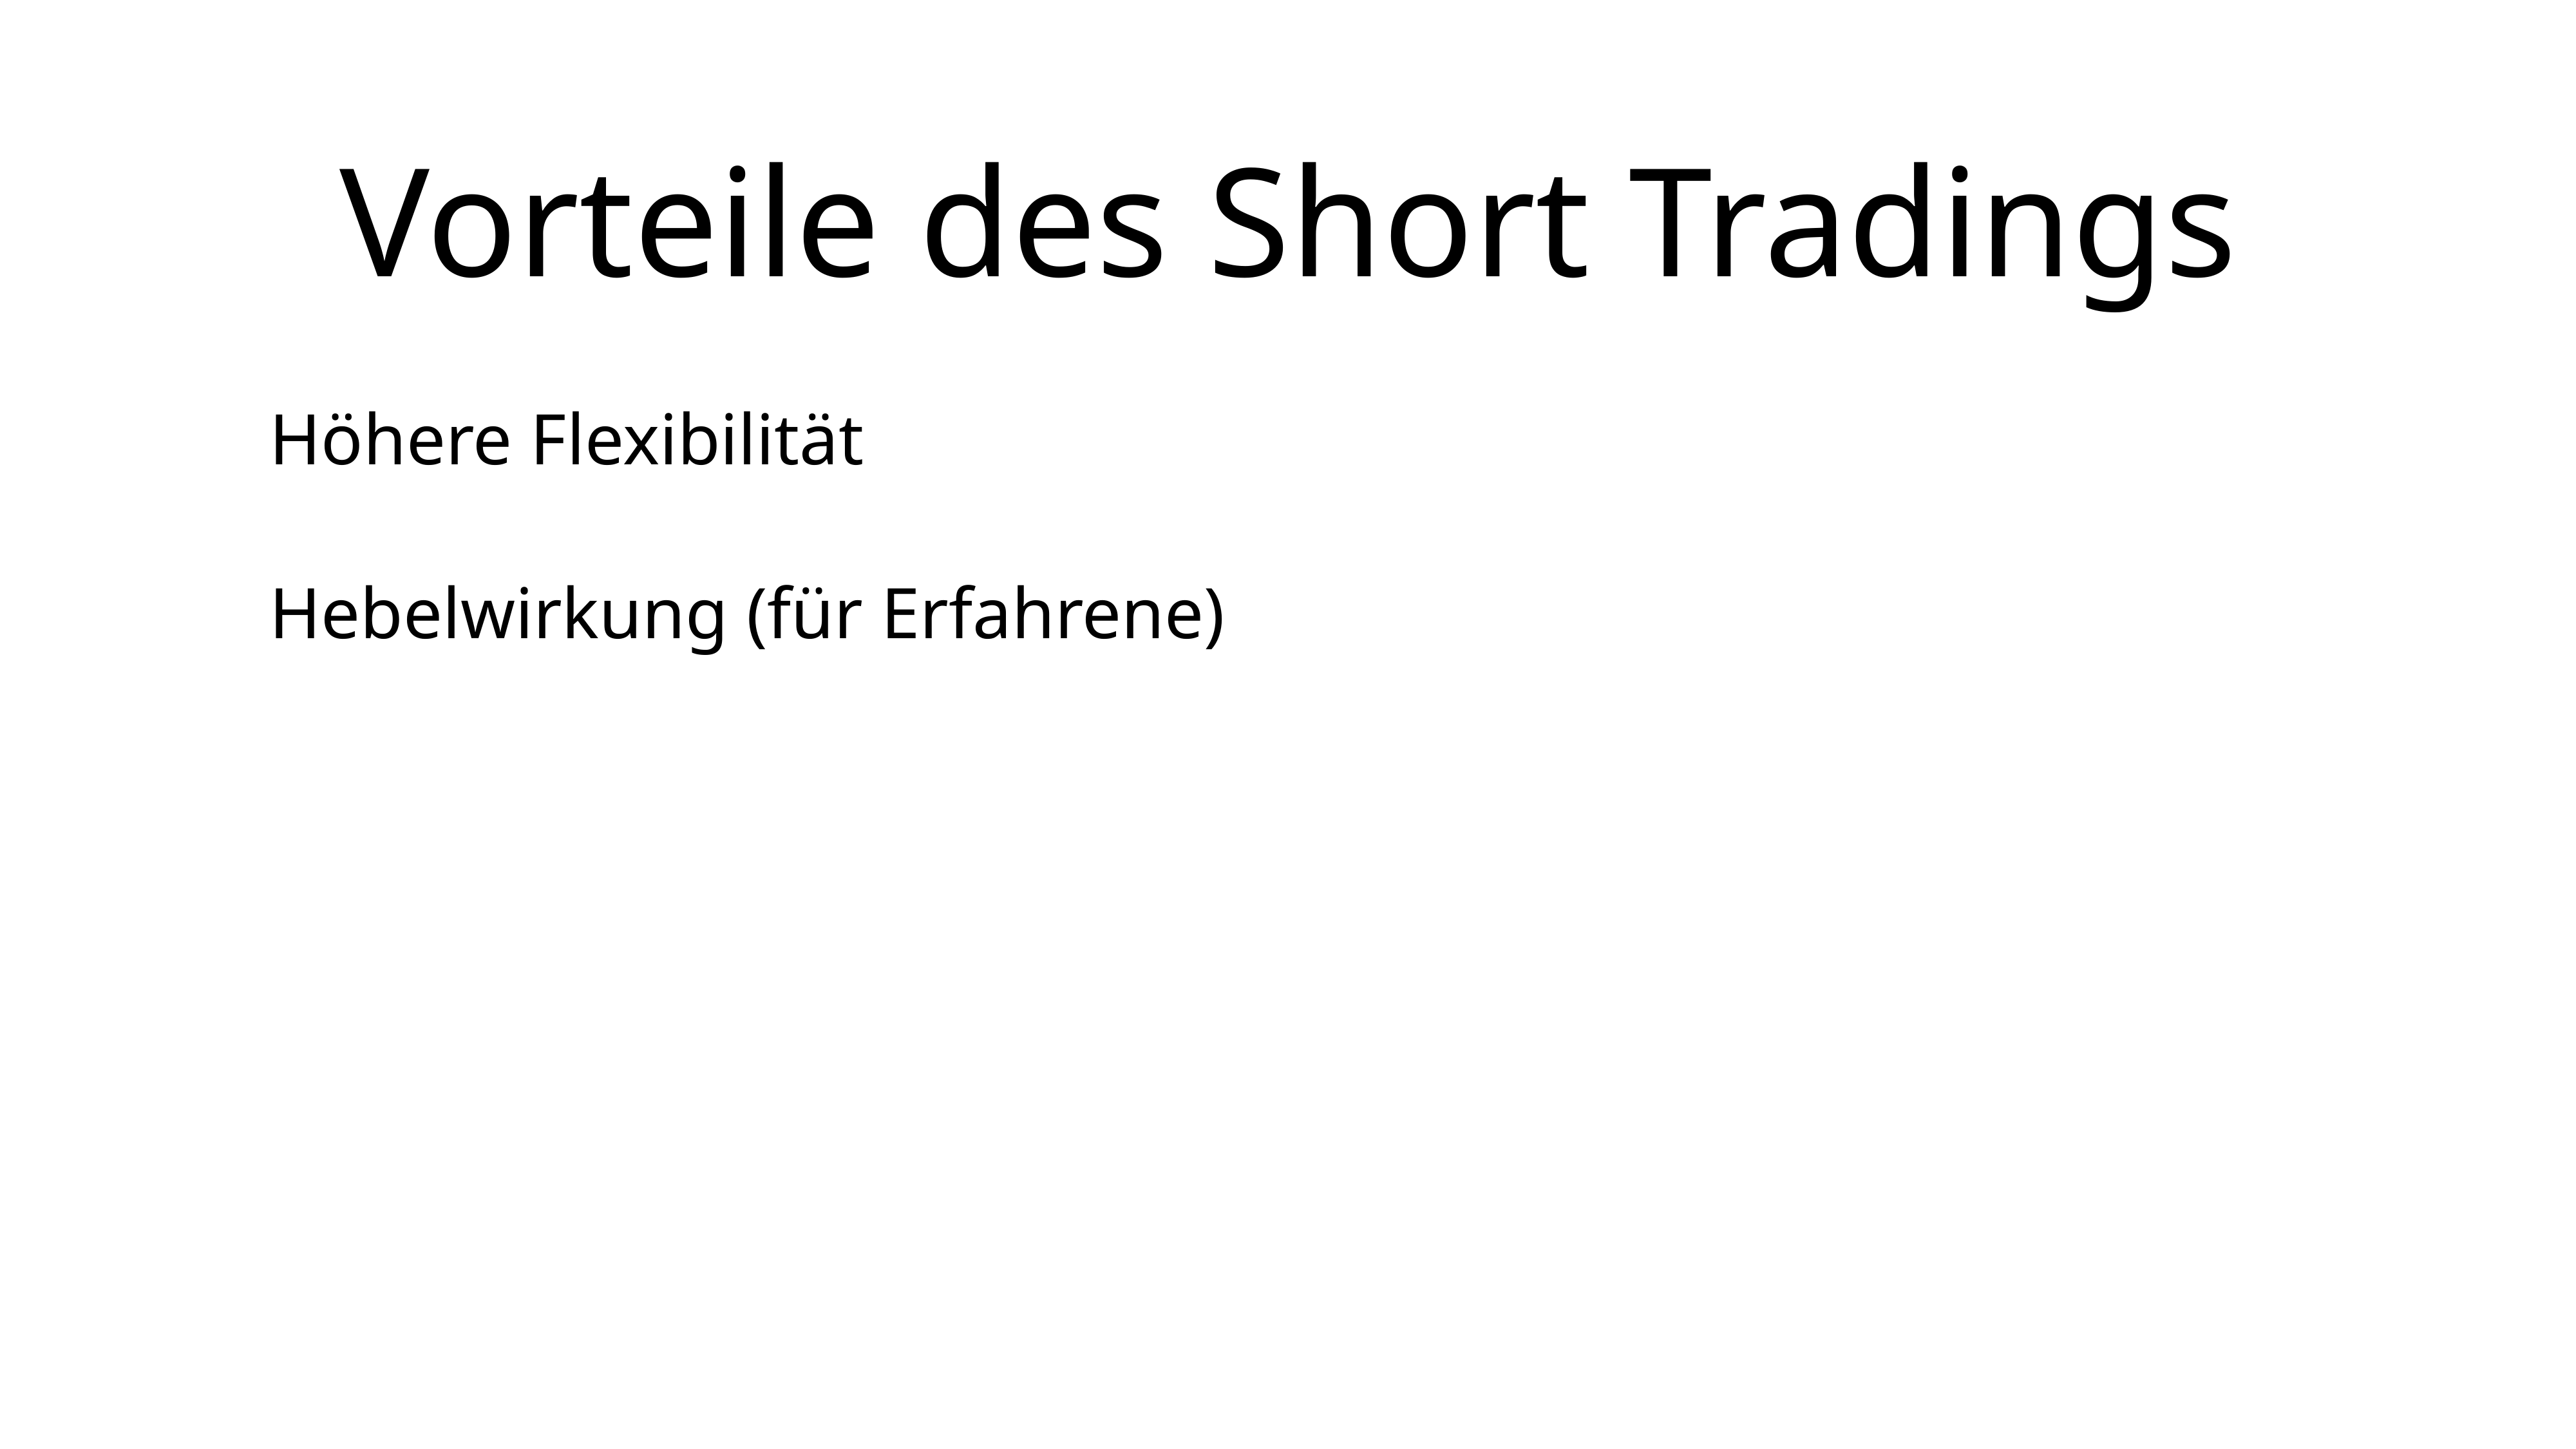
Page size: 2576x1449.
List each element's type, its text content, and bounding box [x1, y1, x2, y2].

text_box Vorteile des Short Tradings [189, 60, 2389, 376]
text_box Höhere Flexibilität Hebelwirkung (für Erfahrene) [189, 384, 2389, 1319]
